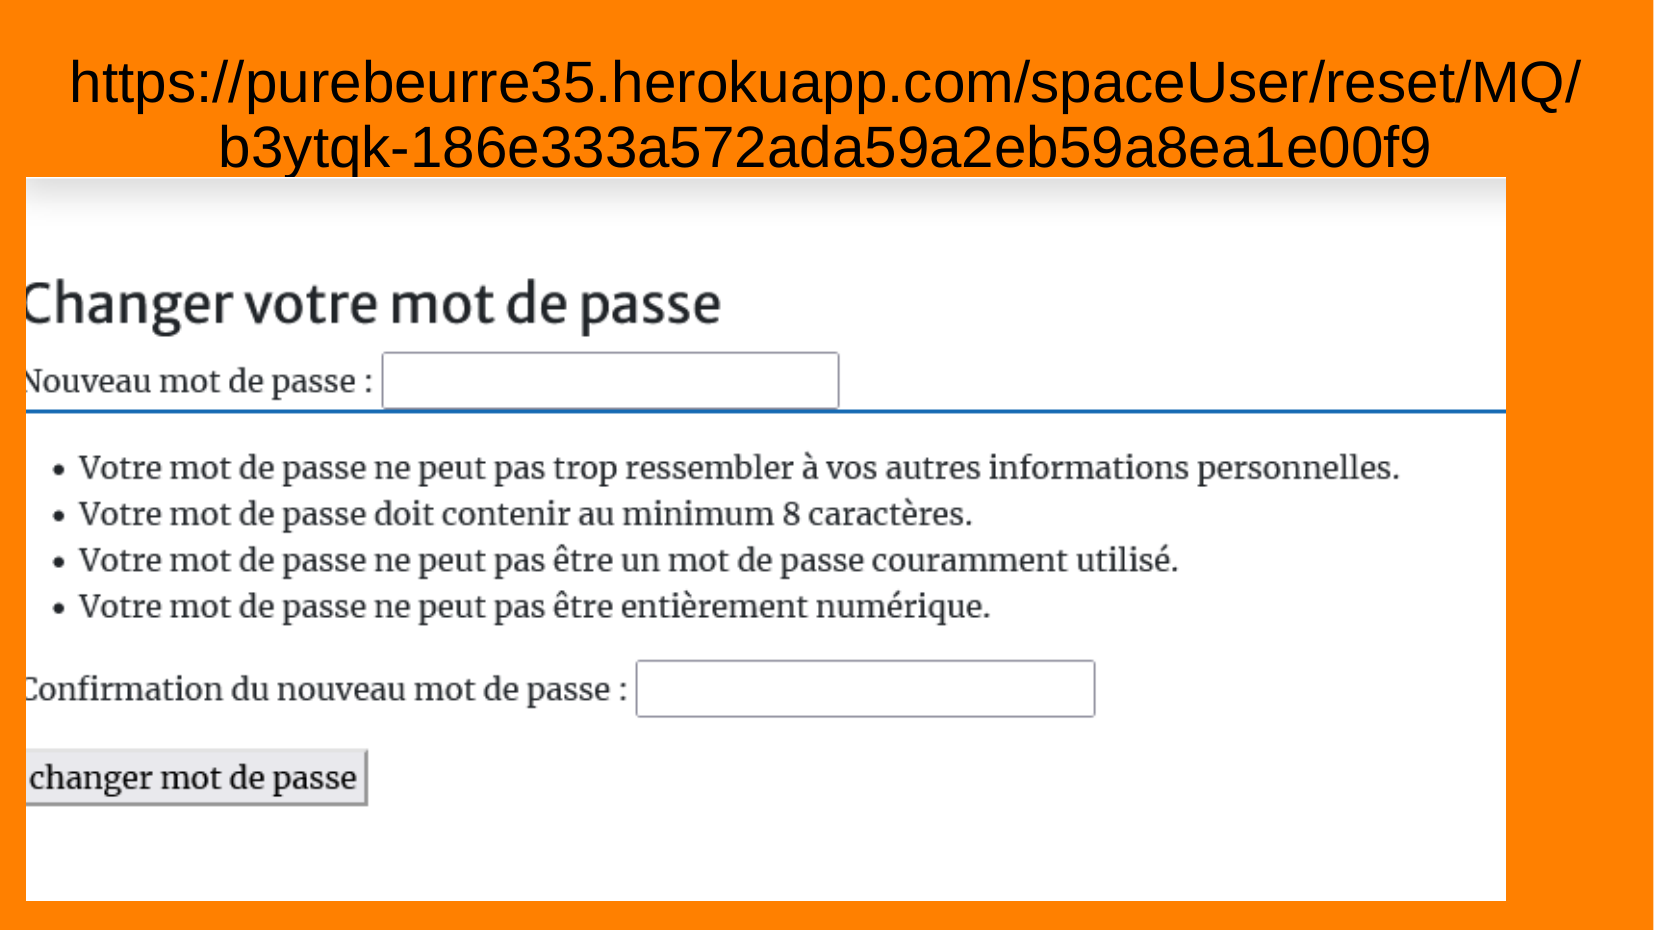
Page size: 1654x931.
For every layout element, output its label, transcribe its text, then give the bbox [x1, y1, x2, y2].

picture [26, 177, 1506, 901]
title https://purebeurre35.herokuapp.com/spaceUser/reset/MQ/b3ytqk-186e333a572ada59a2eb59a8ea1e00f9 [0, 0, 1654, 372]
